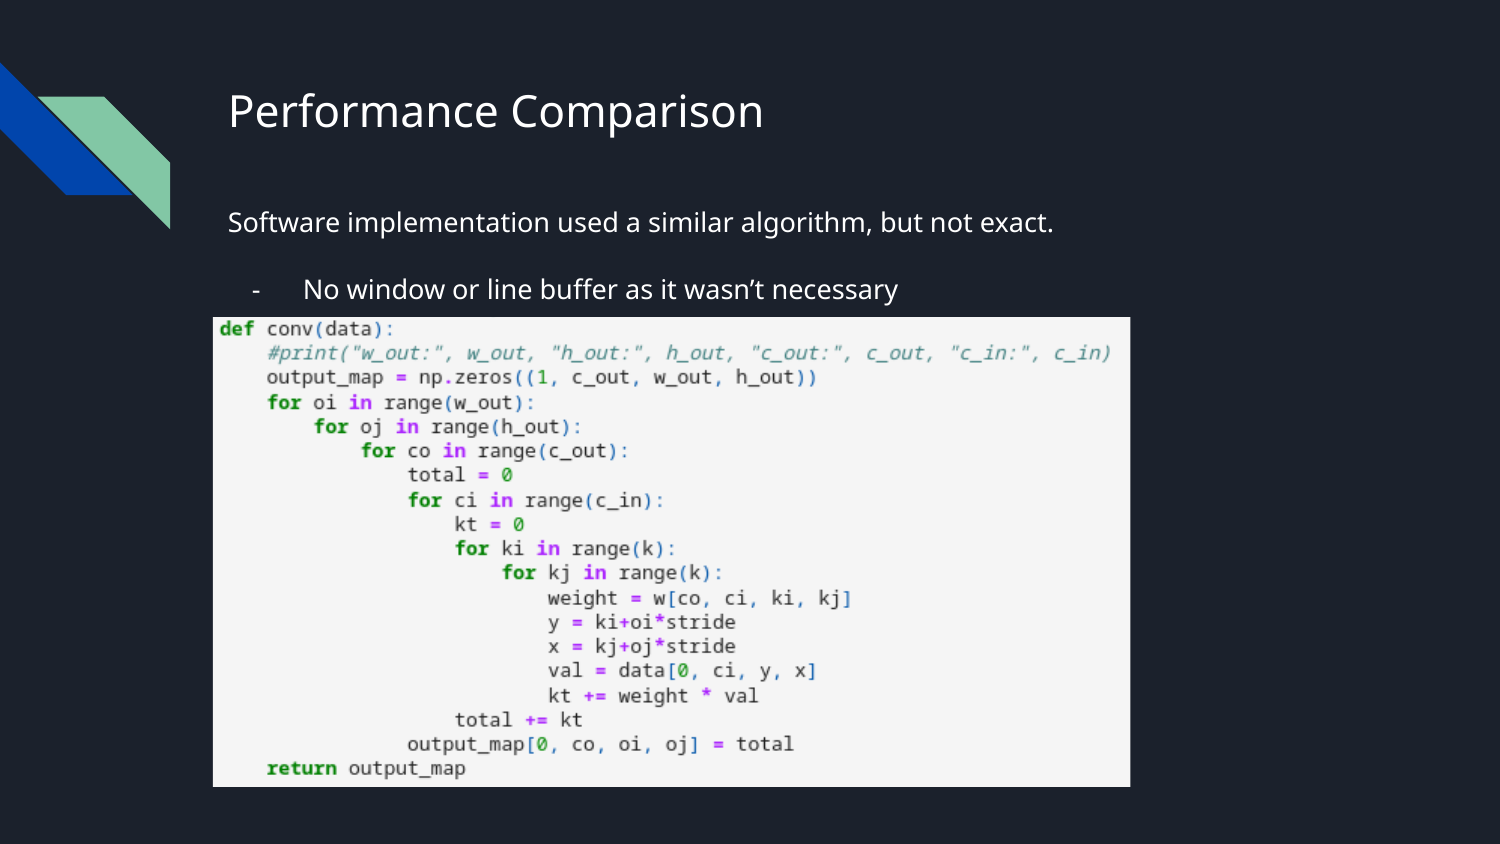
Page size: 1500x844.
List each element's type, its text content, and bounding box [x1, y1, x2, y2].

title Performance Comparison [212, 64, 1368, 156]
list Software implementation used a similar algorithm, but not exact. No window or line buffer as it wasn’t necessary [212, 183, 1368, 661]
picture [212, 317, 1131, 787]
